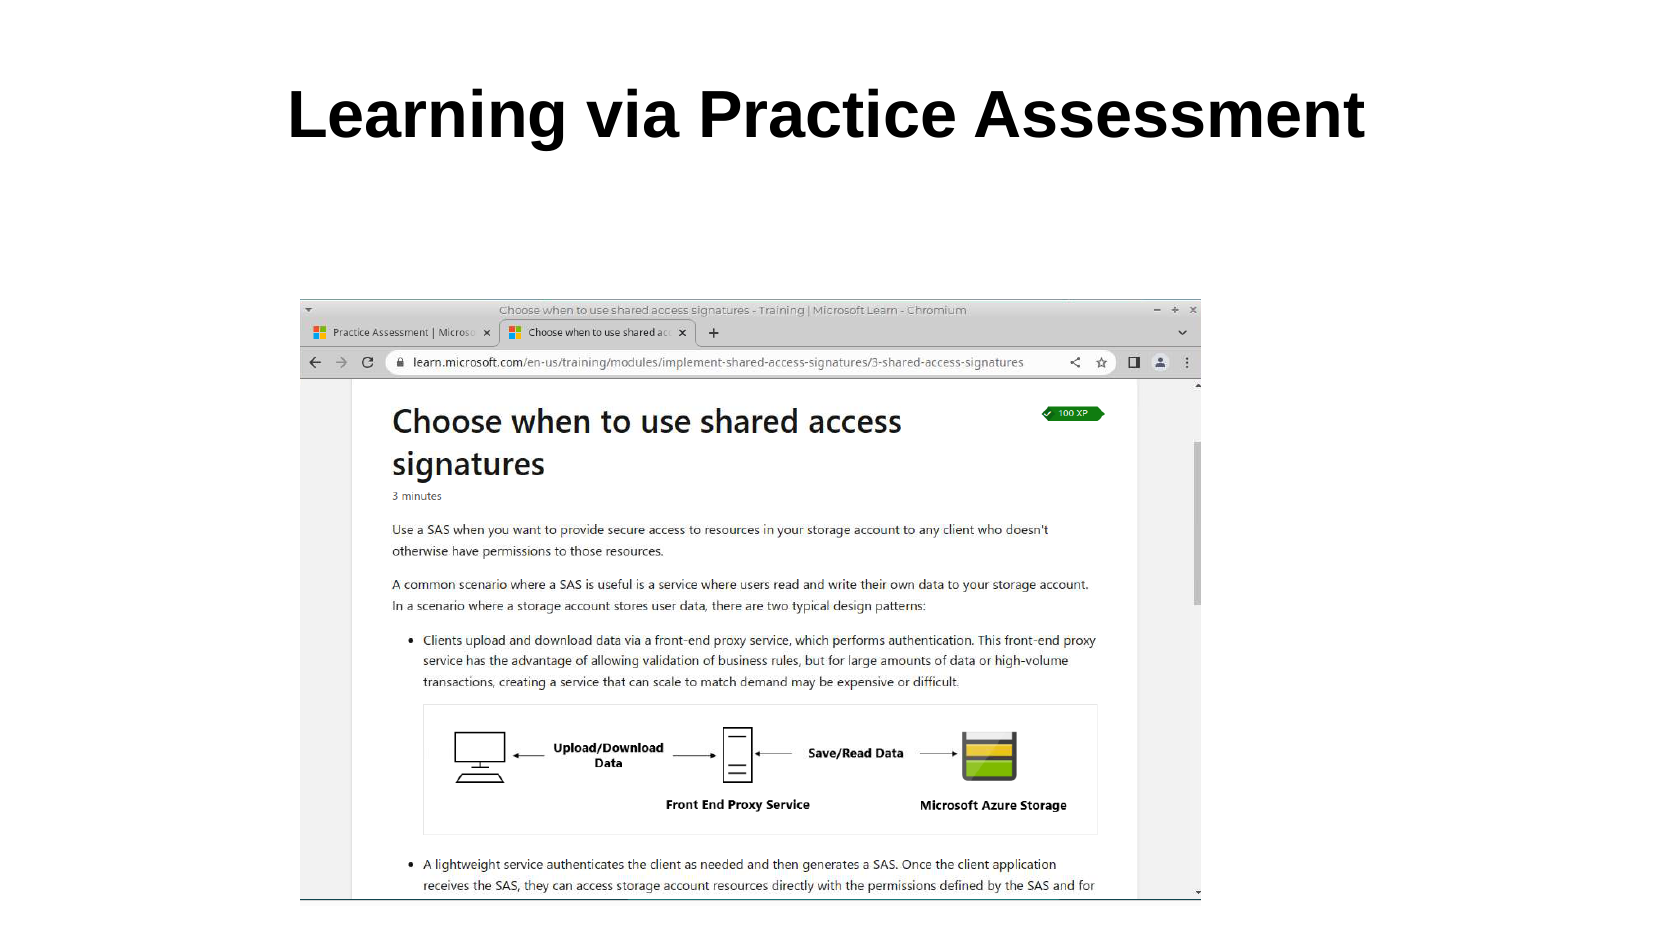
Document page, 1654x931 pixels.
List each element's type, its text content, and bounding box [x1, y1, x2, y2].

picture [300, 299, 1201, 907]
title Learning via Practice Assessment [82, 37, 1571, 193]
